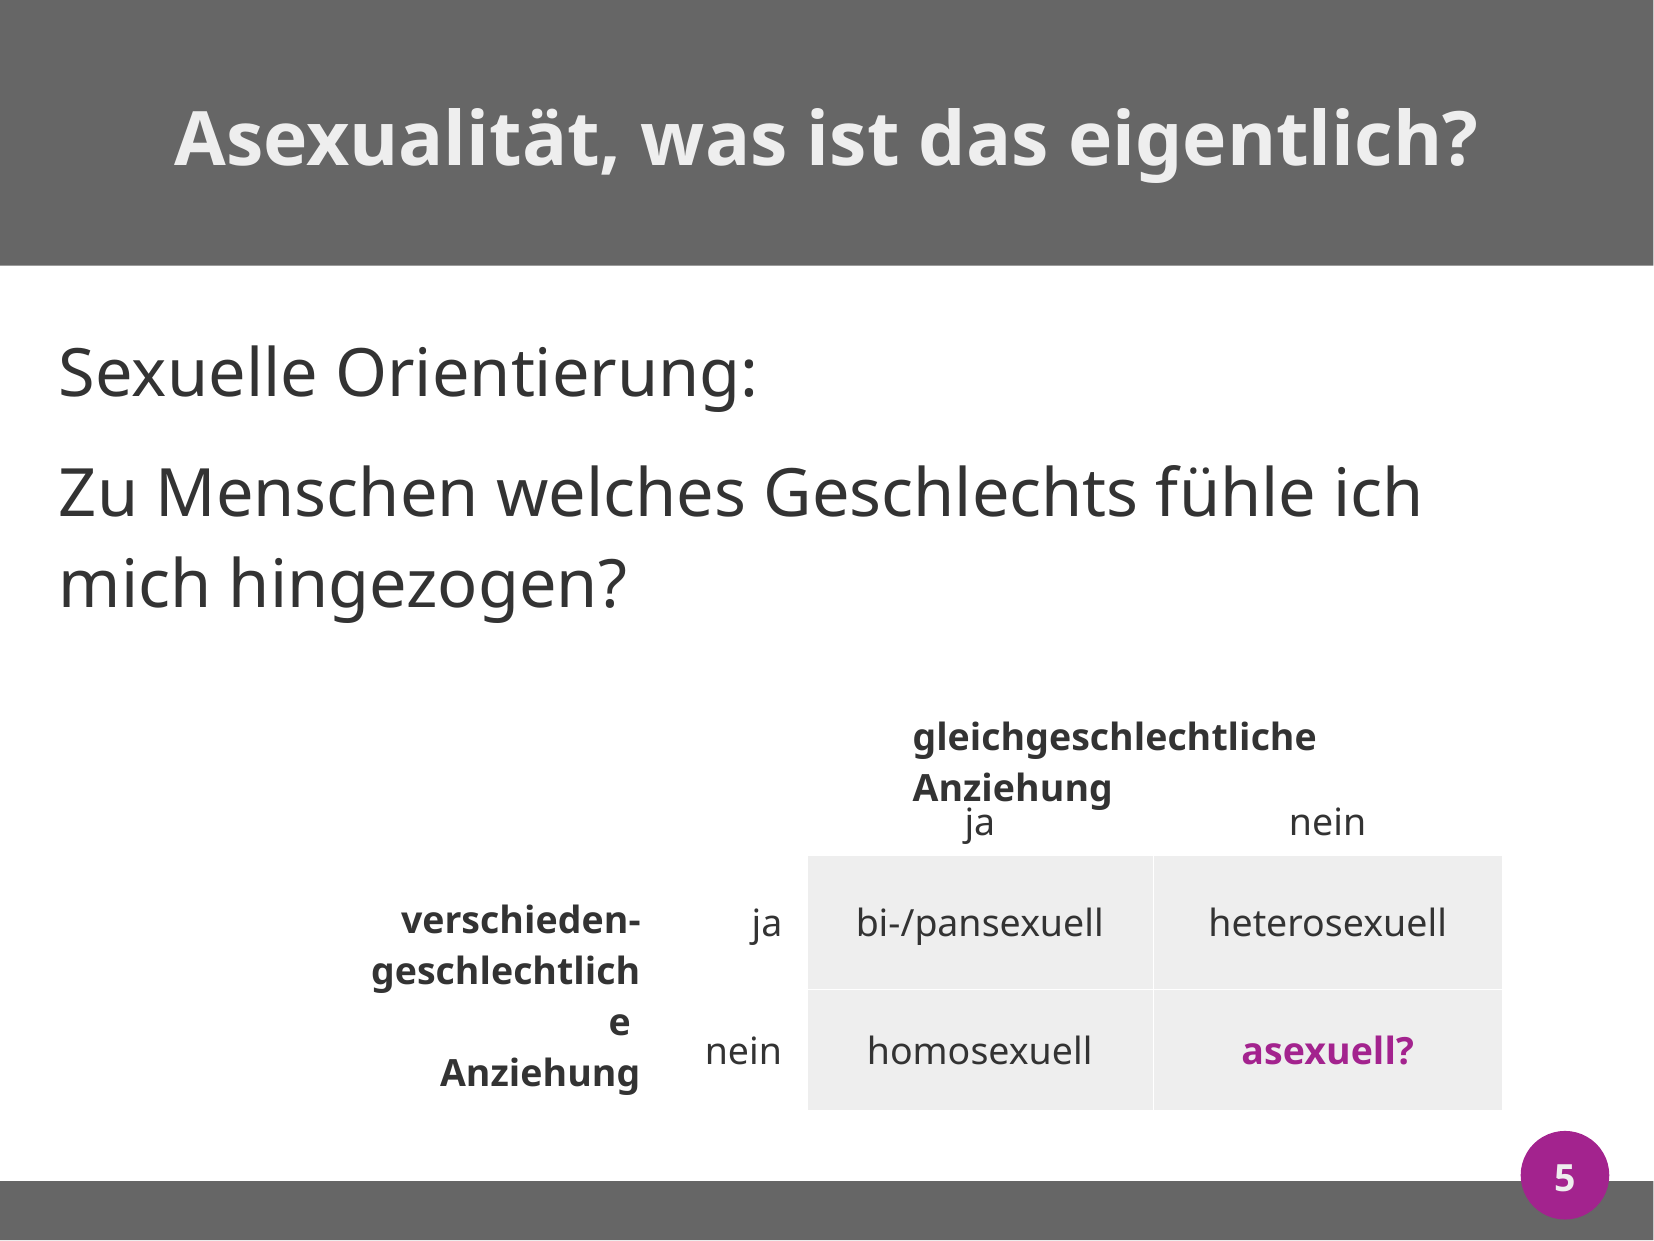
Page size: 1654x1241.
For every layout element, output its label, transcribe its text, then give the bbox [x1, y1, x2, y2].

table_header [568, 721, 807, 855]
table_header ja [808, 721, 1153, 855]
table_cell nein [568, 990, 807, 1110]
table_cell heterosexuell [1154, 856, 1502, 989]
table_cell asexuell? [1154, 990, 1502, 1110]
list Sexuelle Orientierung: Zu Menschen welches Geschlechts fühle ich mich hingezogen? [59, 324, 1595, 1152]
text_box gleichgeschlechtliche Anziehung [897, 702, 1465, 778]
table_cell bi-/pansexuell [808, 856, 1153, 989]
title Asexualität, was ist das eigentlich? [59, 11, 1595, 260]
table_header nein [1154, 721, 1502, 855]
table_cell homosexuell [808, 990, 1153, 1110]
table_cell ja [568, 856, 807, 989]
text_box verschieden- geschlechtliche Anziehung [336, 885, 656, 1080]
table_header ja [922, 780, 928, 790]
